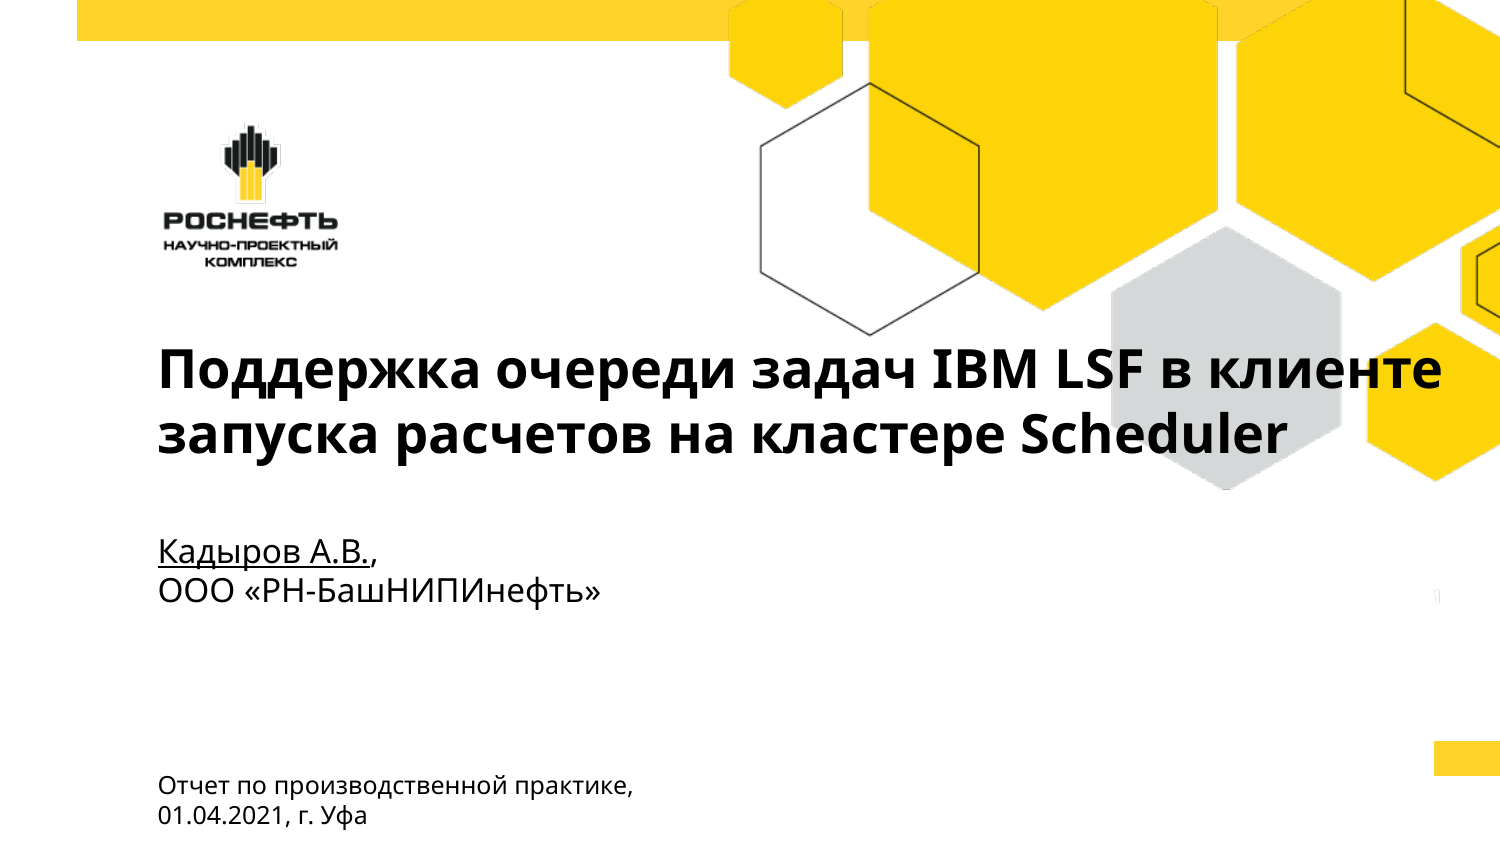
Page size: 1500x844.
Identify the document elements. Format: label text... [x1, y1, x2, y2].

text_box Поддержка очереди задач IBM LSF в клиенте запуска расчетов на кластере Scheduler Кадыров А.В., ООО «РН-БашНИПИнефть» Отчет по производственной практике, 01.04.2021, г. Уфа [142, 327, 1500, 837]
picture [99, 0, 1500, 684]
